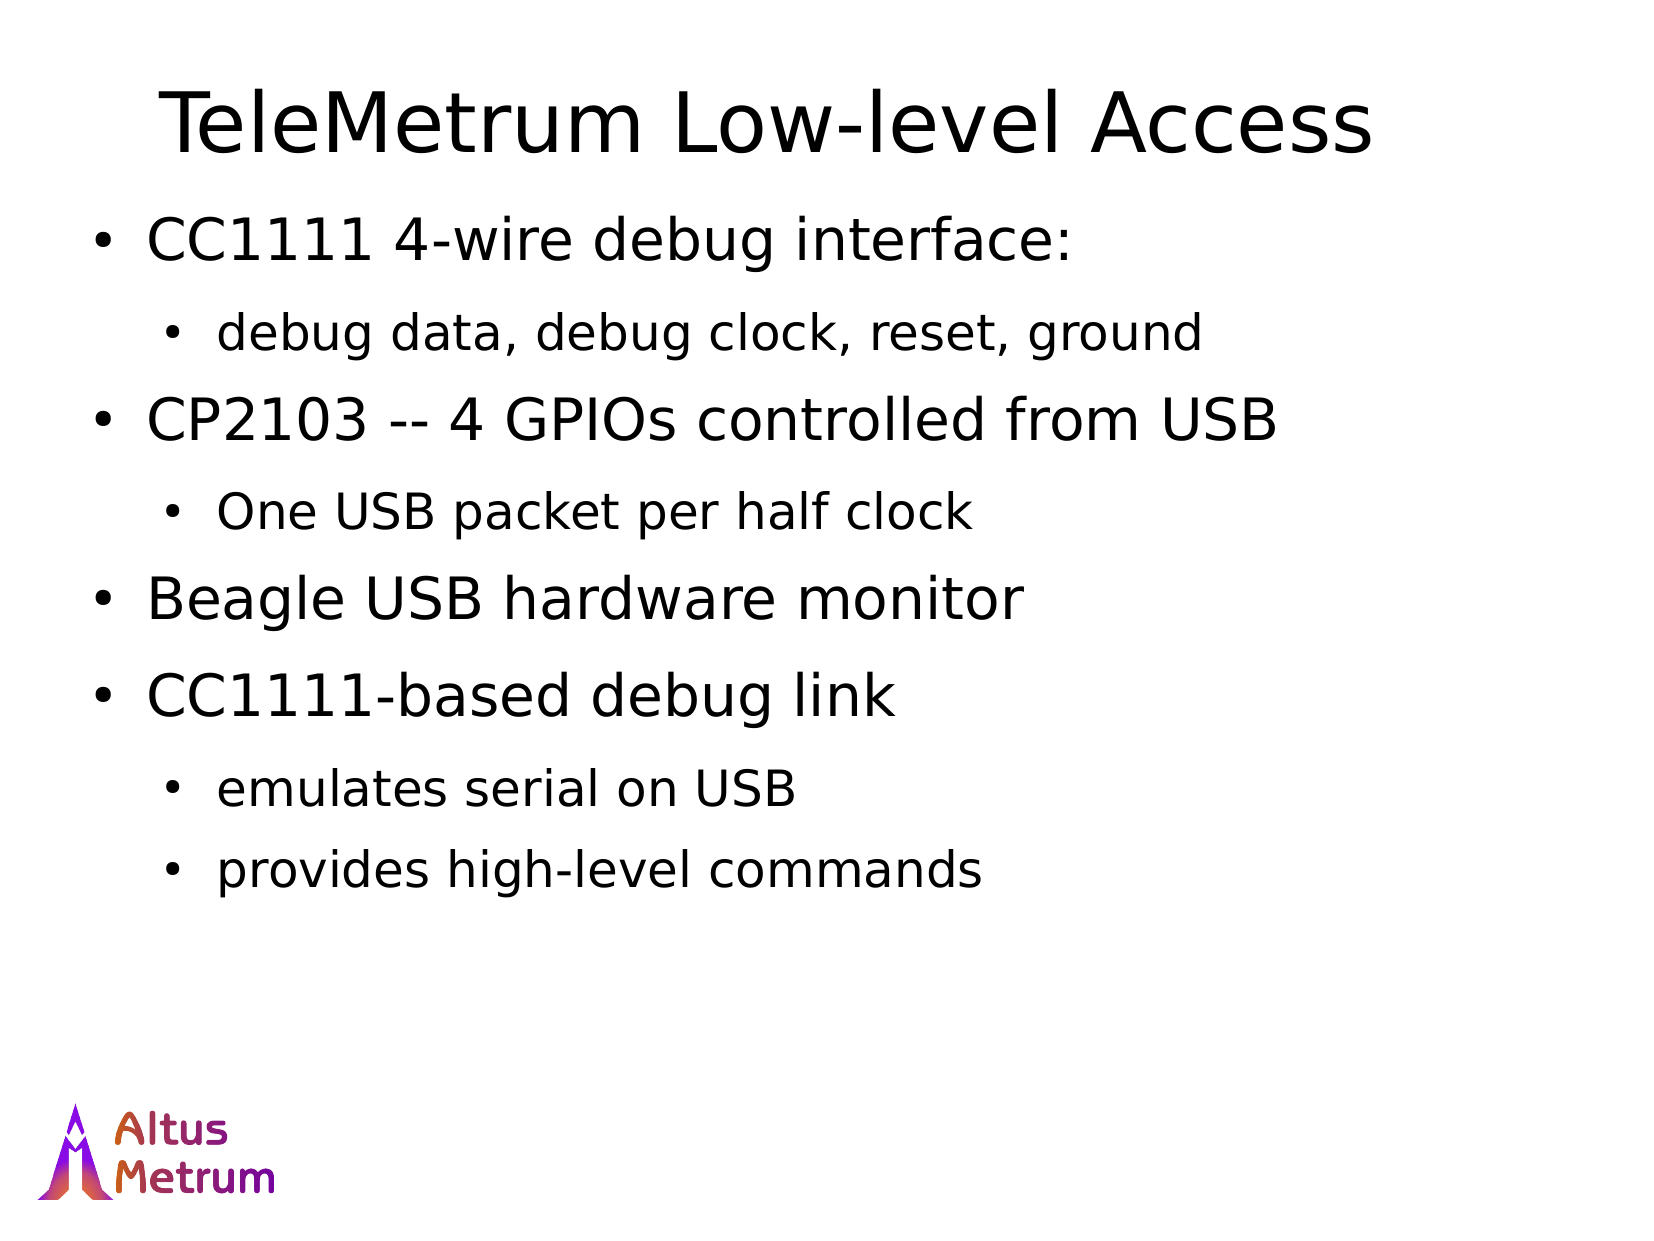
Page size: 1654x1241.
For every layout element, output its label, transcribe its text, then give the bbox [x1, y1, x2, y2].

list CC1111 4-wire debug interface: debug data, debug clock, reset, ground CP2103 -- 4 GPIOs controlled from USB One USB packet per half clock Beagle USB hardware monitor CC1111-based debug link emulates serial on USB provides high-level commands [75, 206, 1571, 1117]
picture [37, 1103, 274, 1200]
title TeleMetrum Low-level Access [77, 20, 1458, 206]
